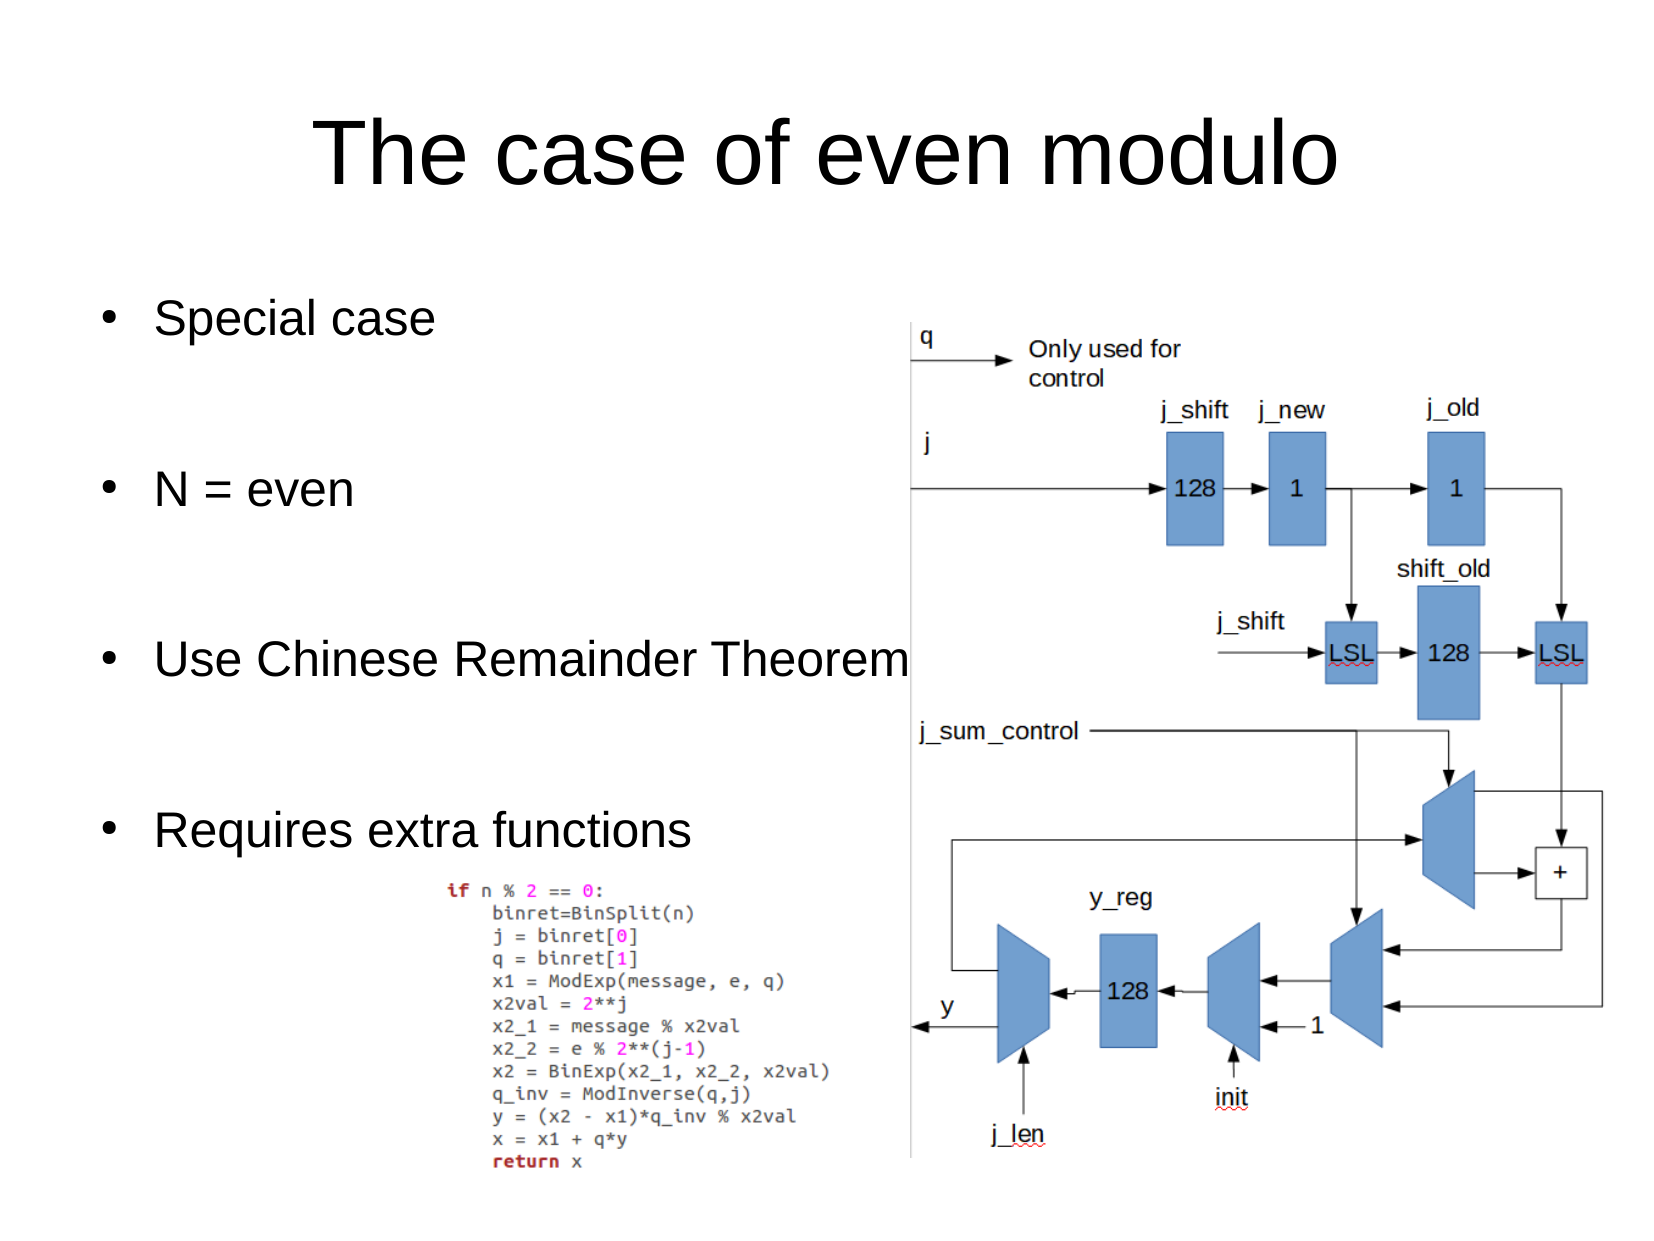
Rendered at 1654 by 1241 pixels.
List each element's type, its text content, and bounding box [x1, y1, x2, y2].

list Special case N = even Use Chinese Remainder Theorem Requires extra functions [82, 290, 1571, 1010]
picture [421, 862, 851, 1189]
picture [909, 322, 1642, 1158]
title The case of even modulo [82, 49, 1571, 257]
